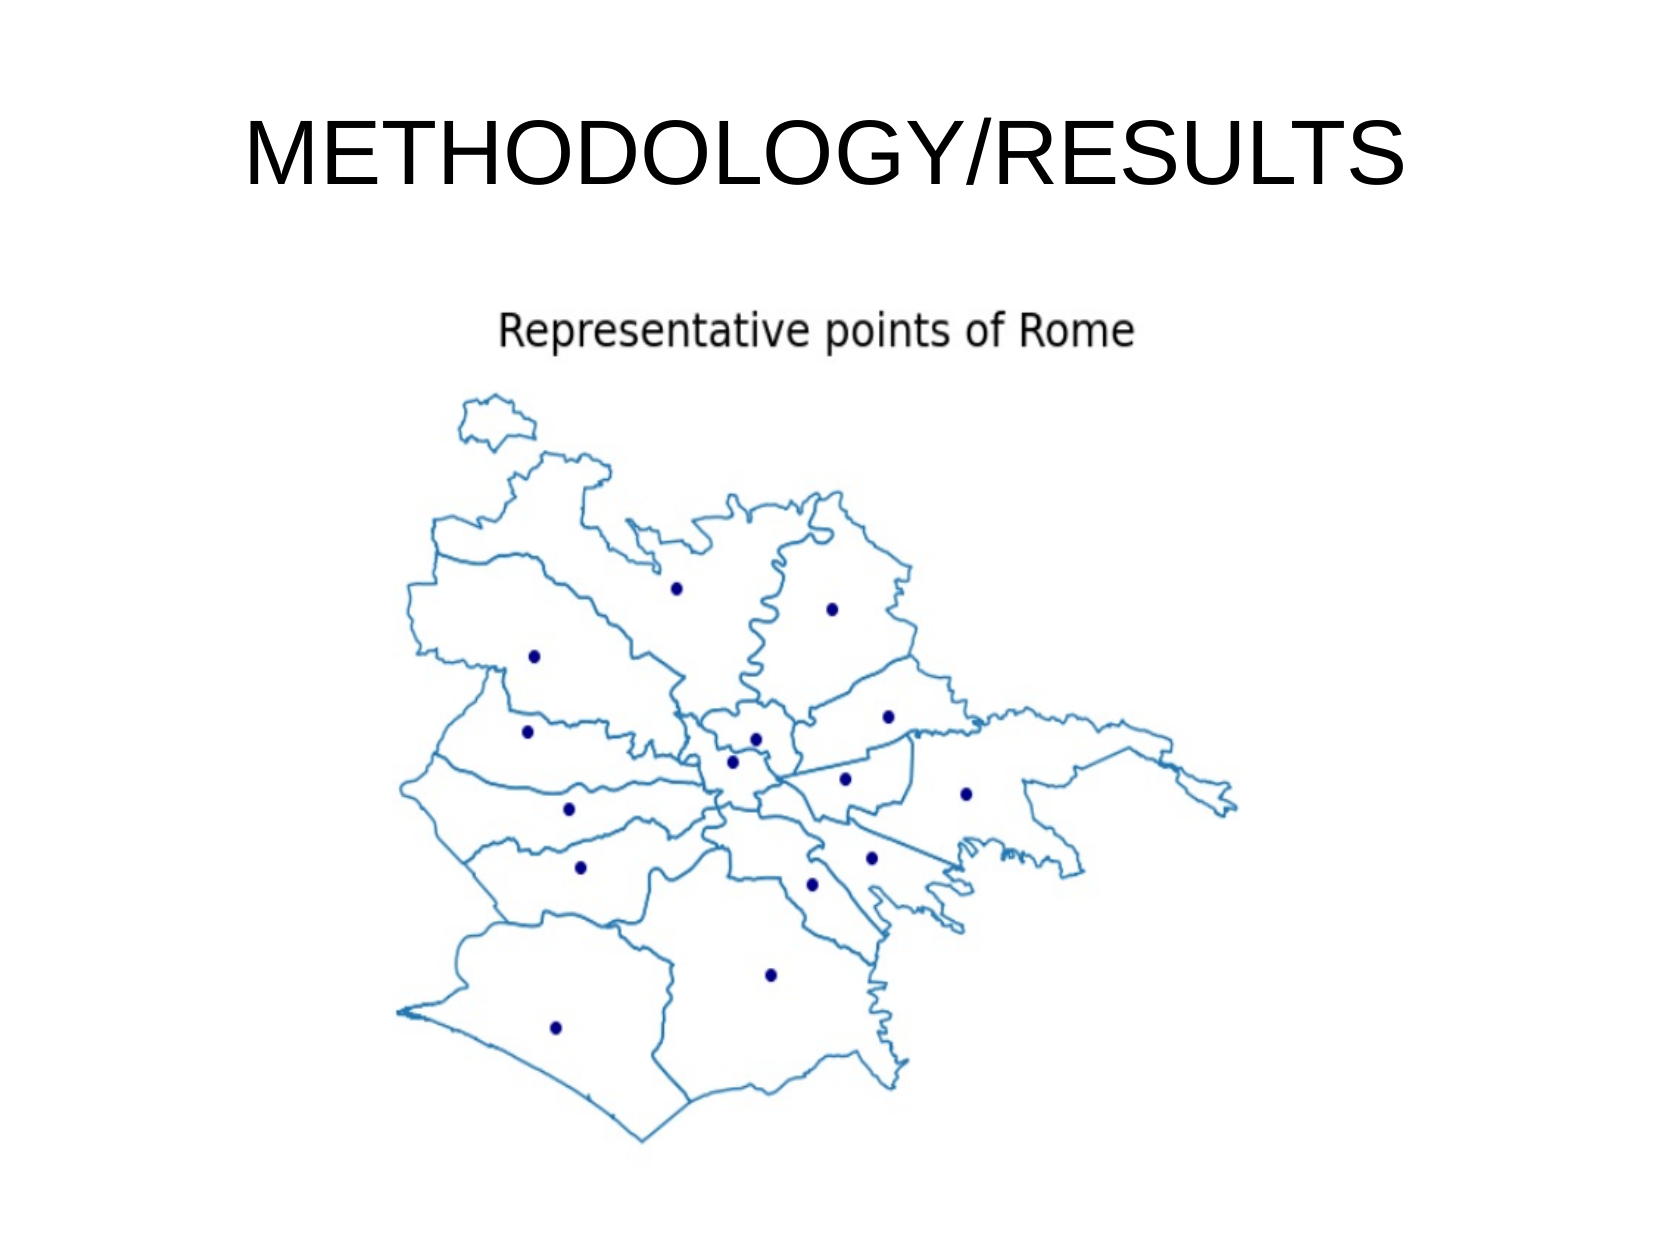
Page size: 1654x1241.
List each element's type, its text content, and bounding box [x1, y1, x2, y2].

picture [345, 256, 1654, 1241]
title METHODOLOGY/RESULTS [82, 49, 1571, 257]
